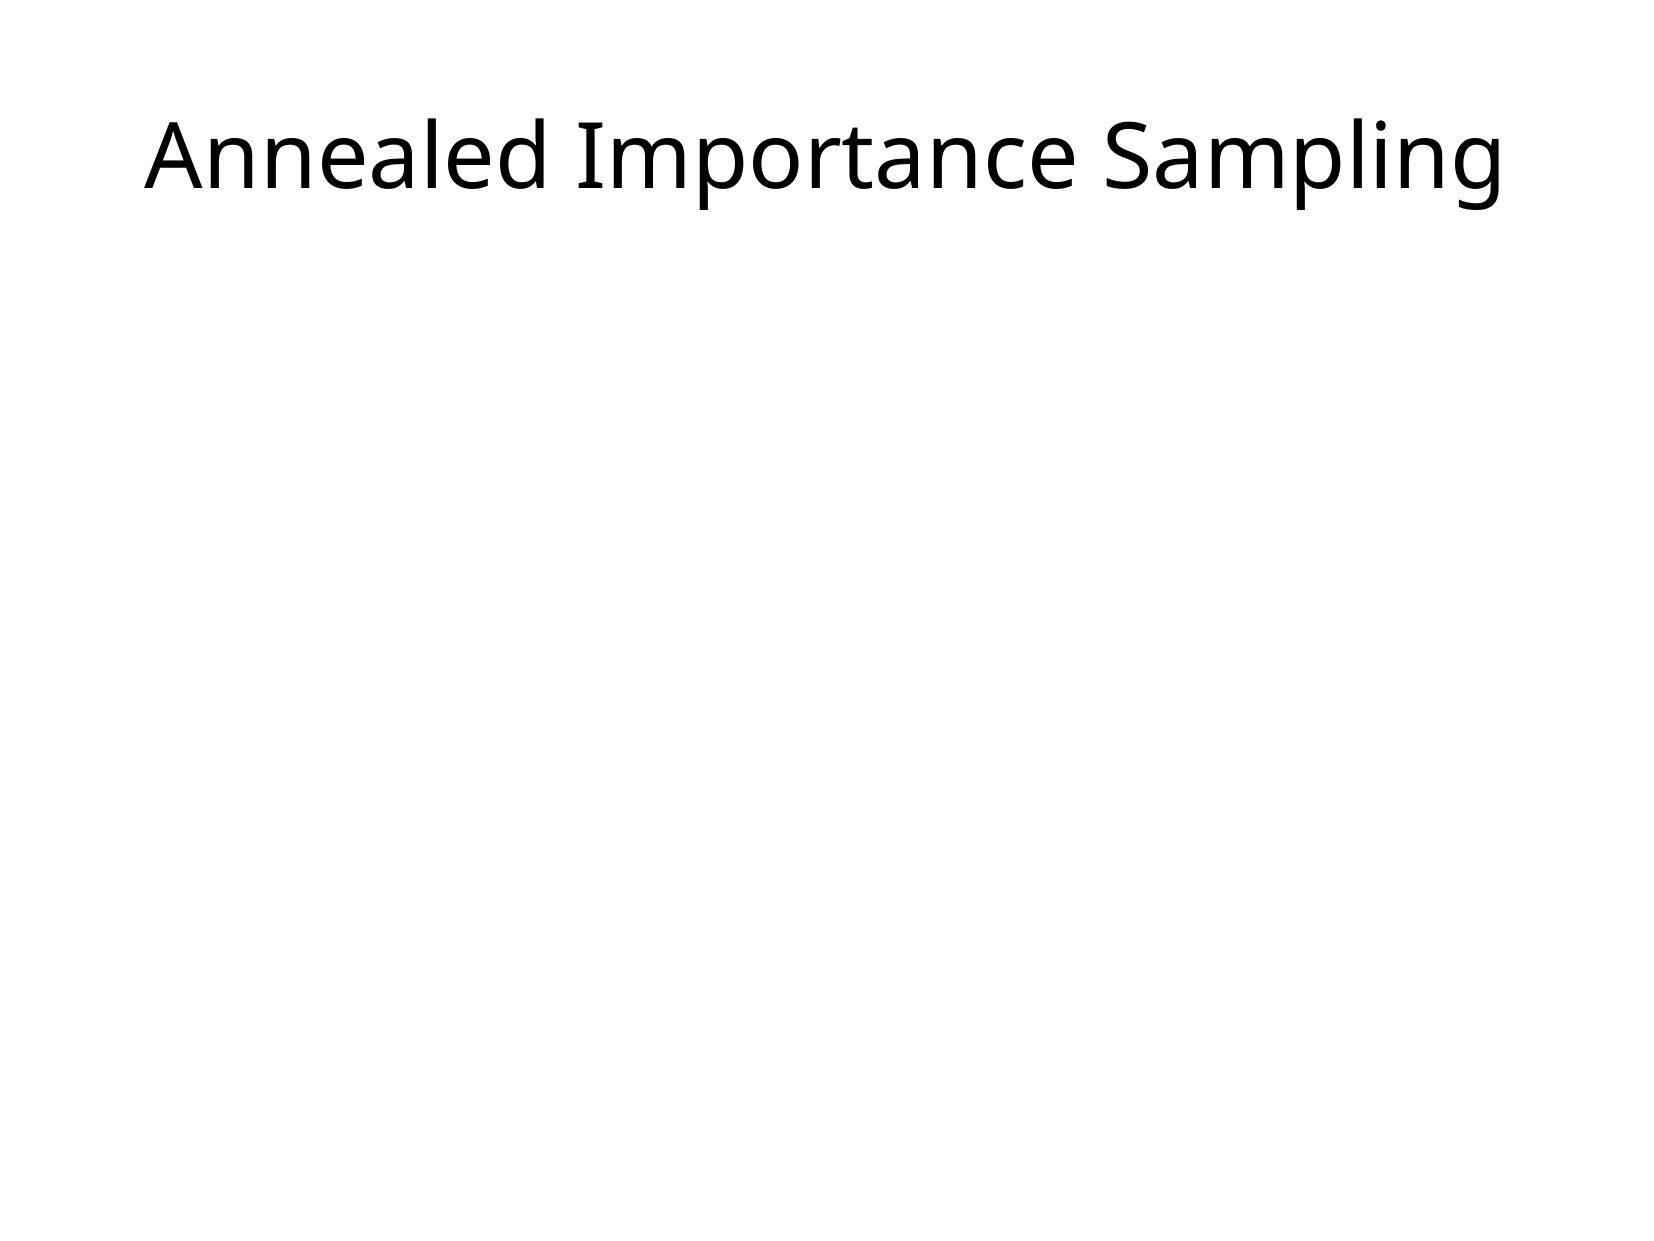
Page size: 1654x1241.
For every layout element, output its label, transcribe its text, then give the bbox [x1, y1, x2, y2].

title Annealed Importance Sampling [82, 56, 1571, 250]
